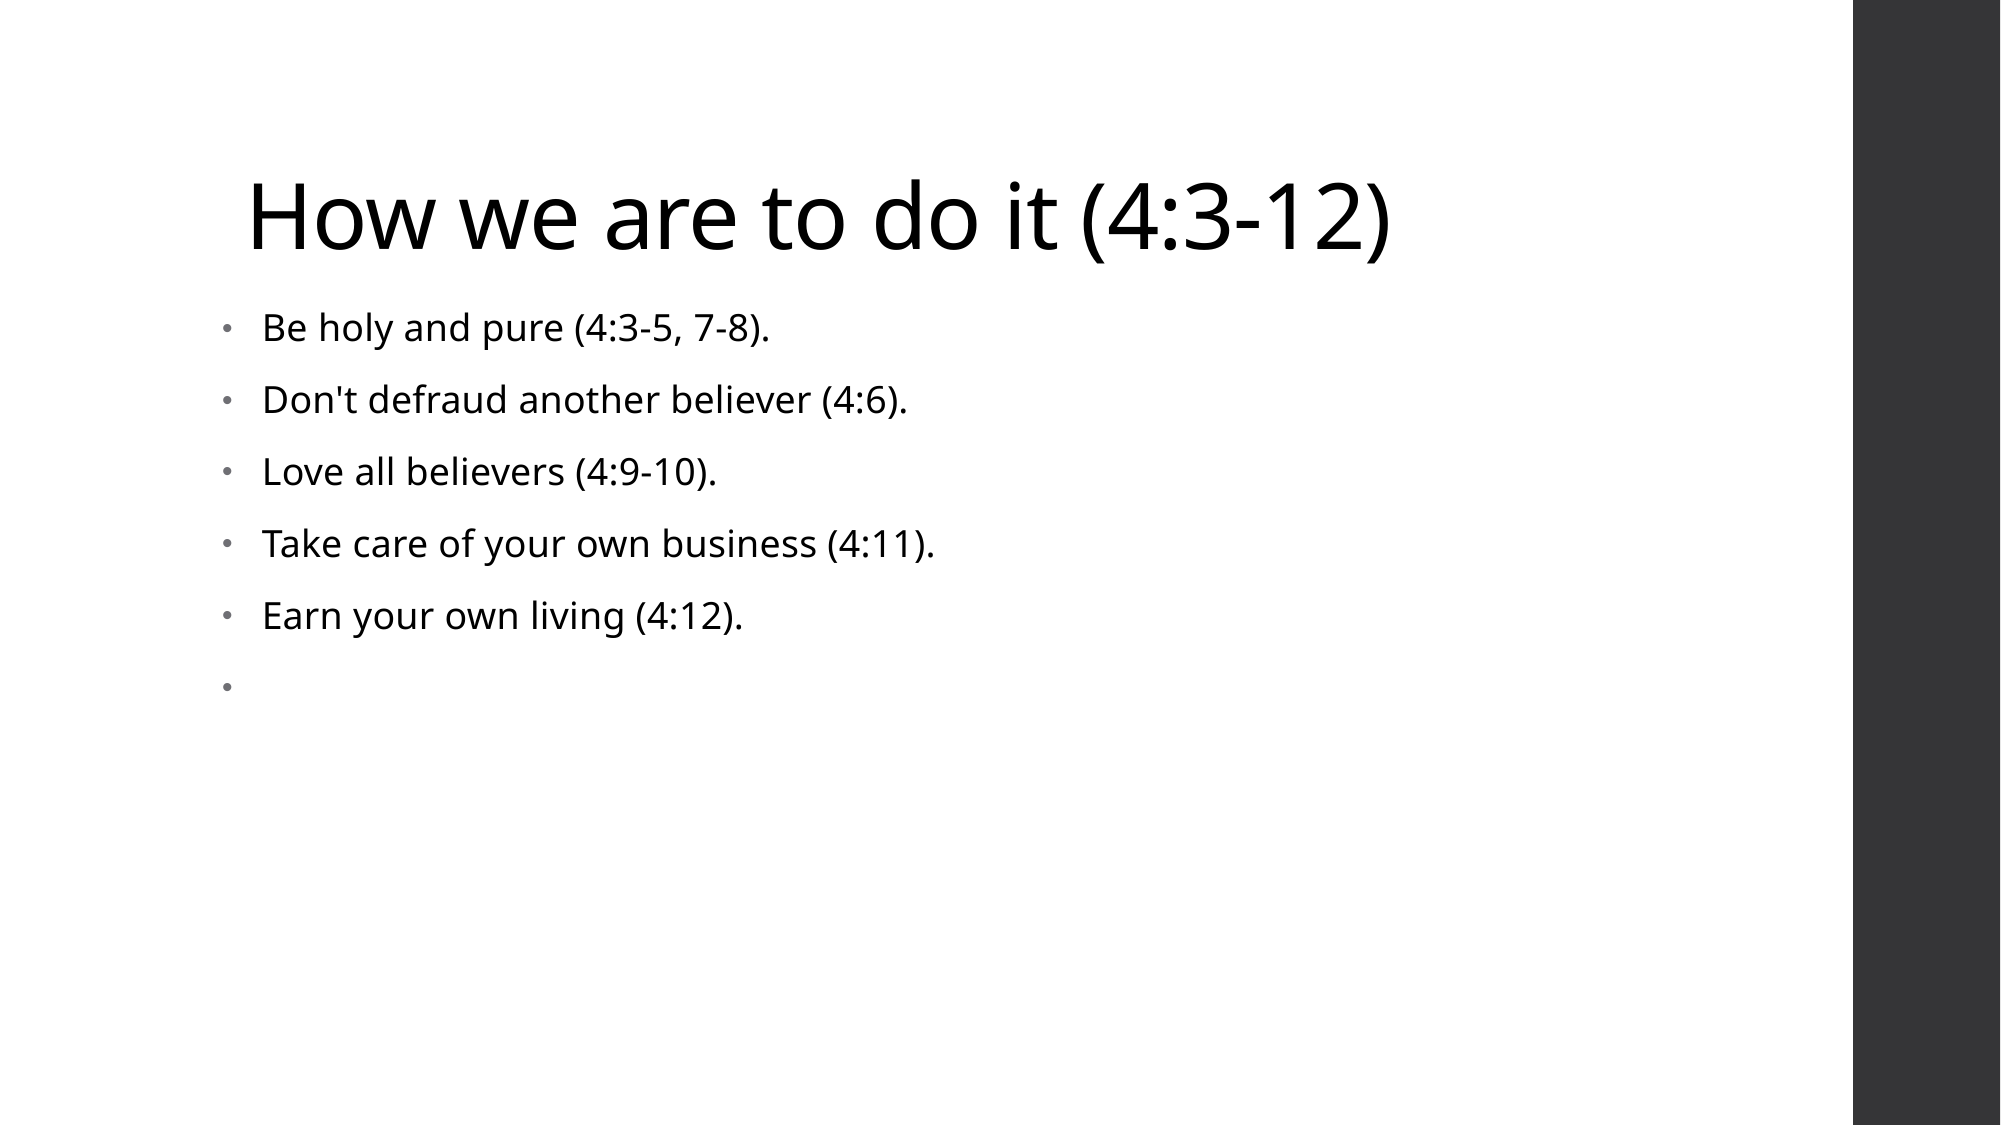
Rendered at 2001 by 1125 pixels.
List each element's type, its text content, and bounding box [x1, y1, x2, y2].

list Be holy and pure (4:3-5, 7-8). Don't defraud another believer (4:6). Love all believers (4:9-10). Take care of your own business (4:11). Earn your own living (4:12). [206, 299, 1617, 1014]
title How we are to do it (4:3-12) [206, 60, 1797, 278]
